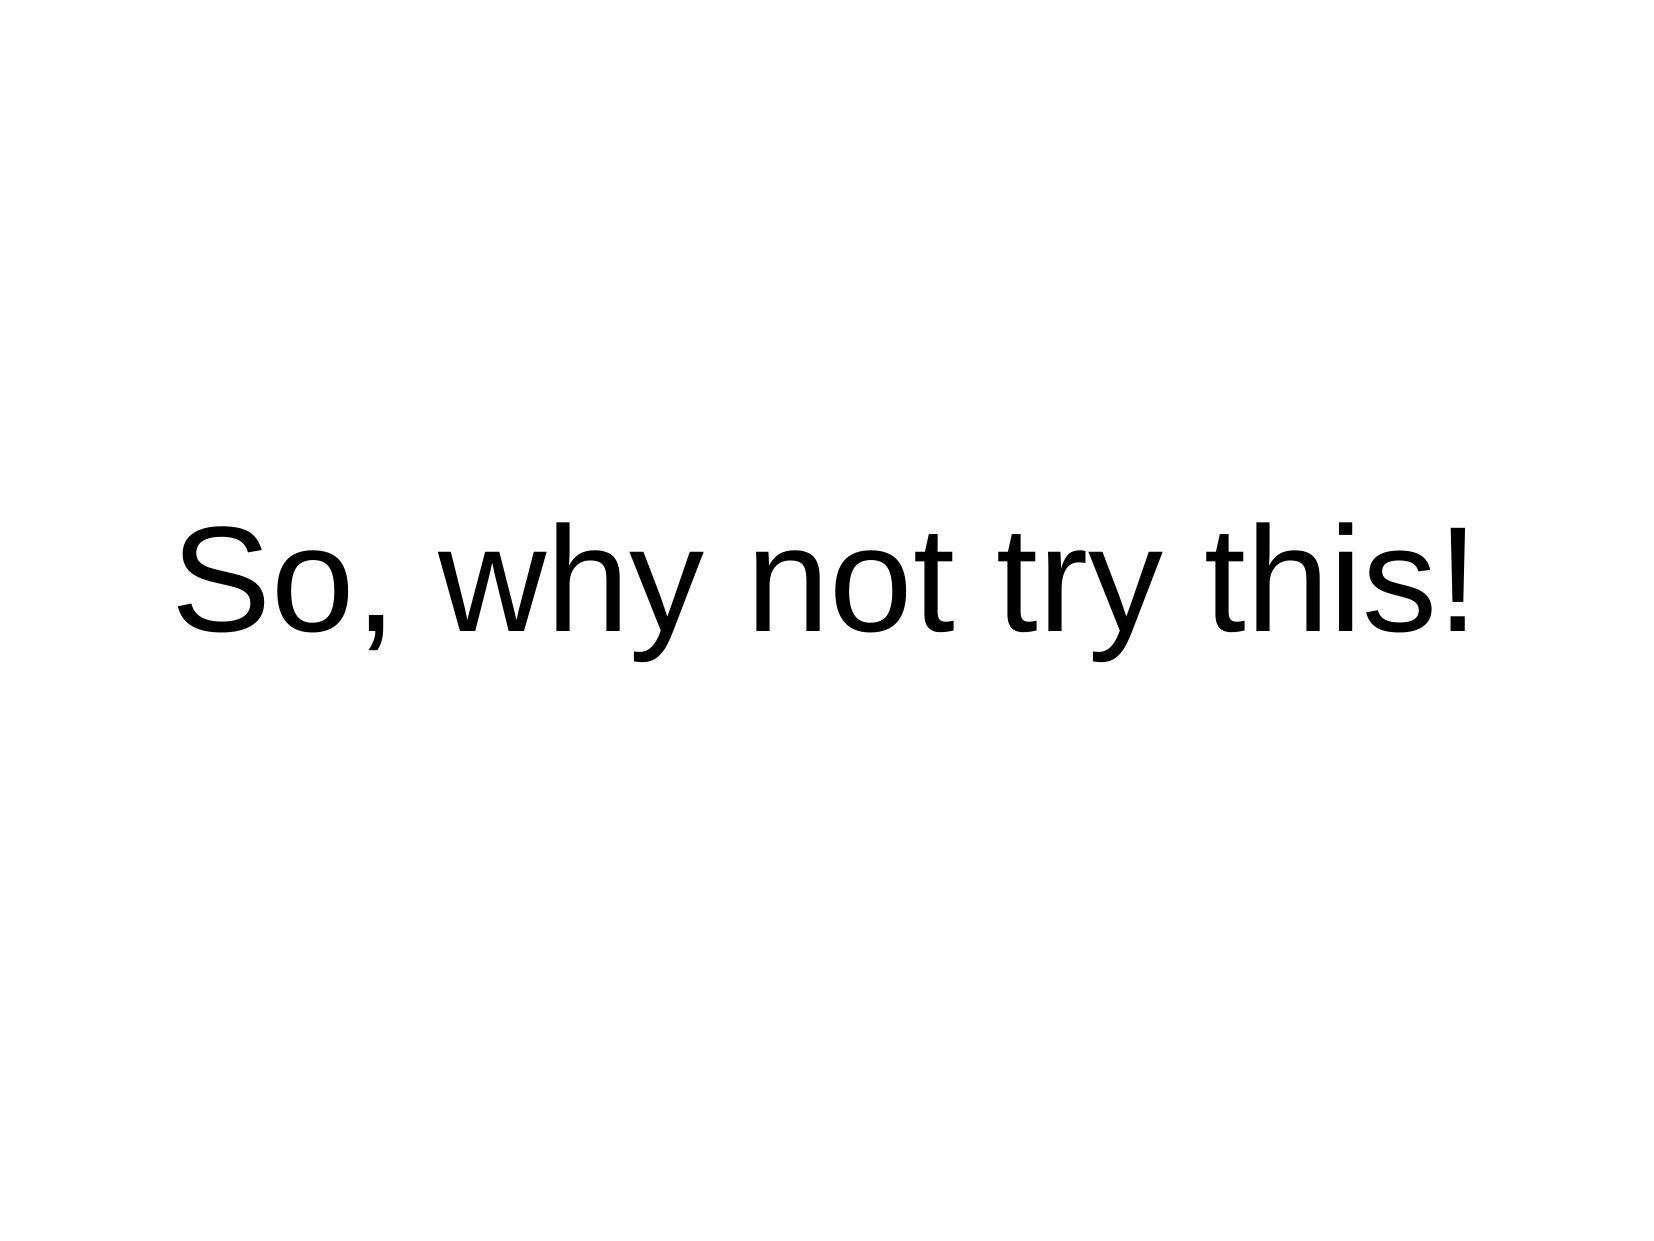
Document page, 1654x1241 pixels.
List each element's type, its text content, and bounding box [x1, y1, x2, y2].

subtitle So, why not try this! [82, 56, 1571, 1102]
